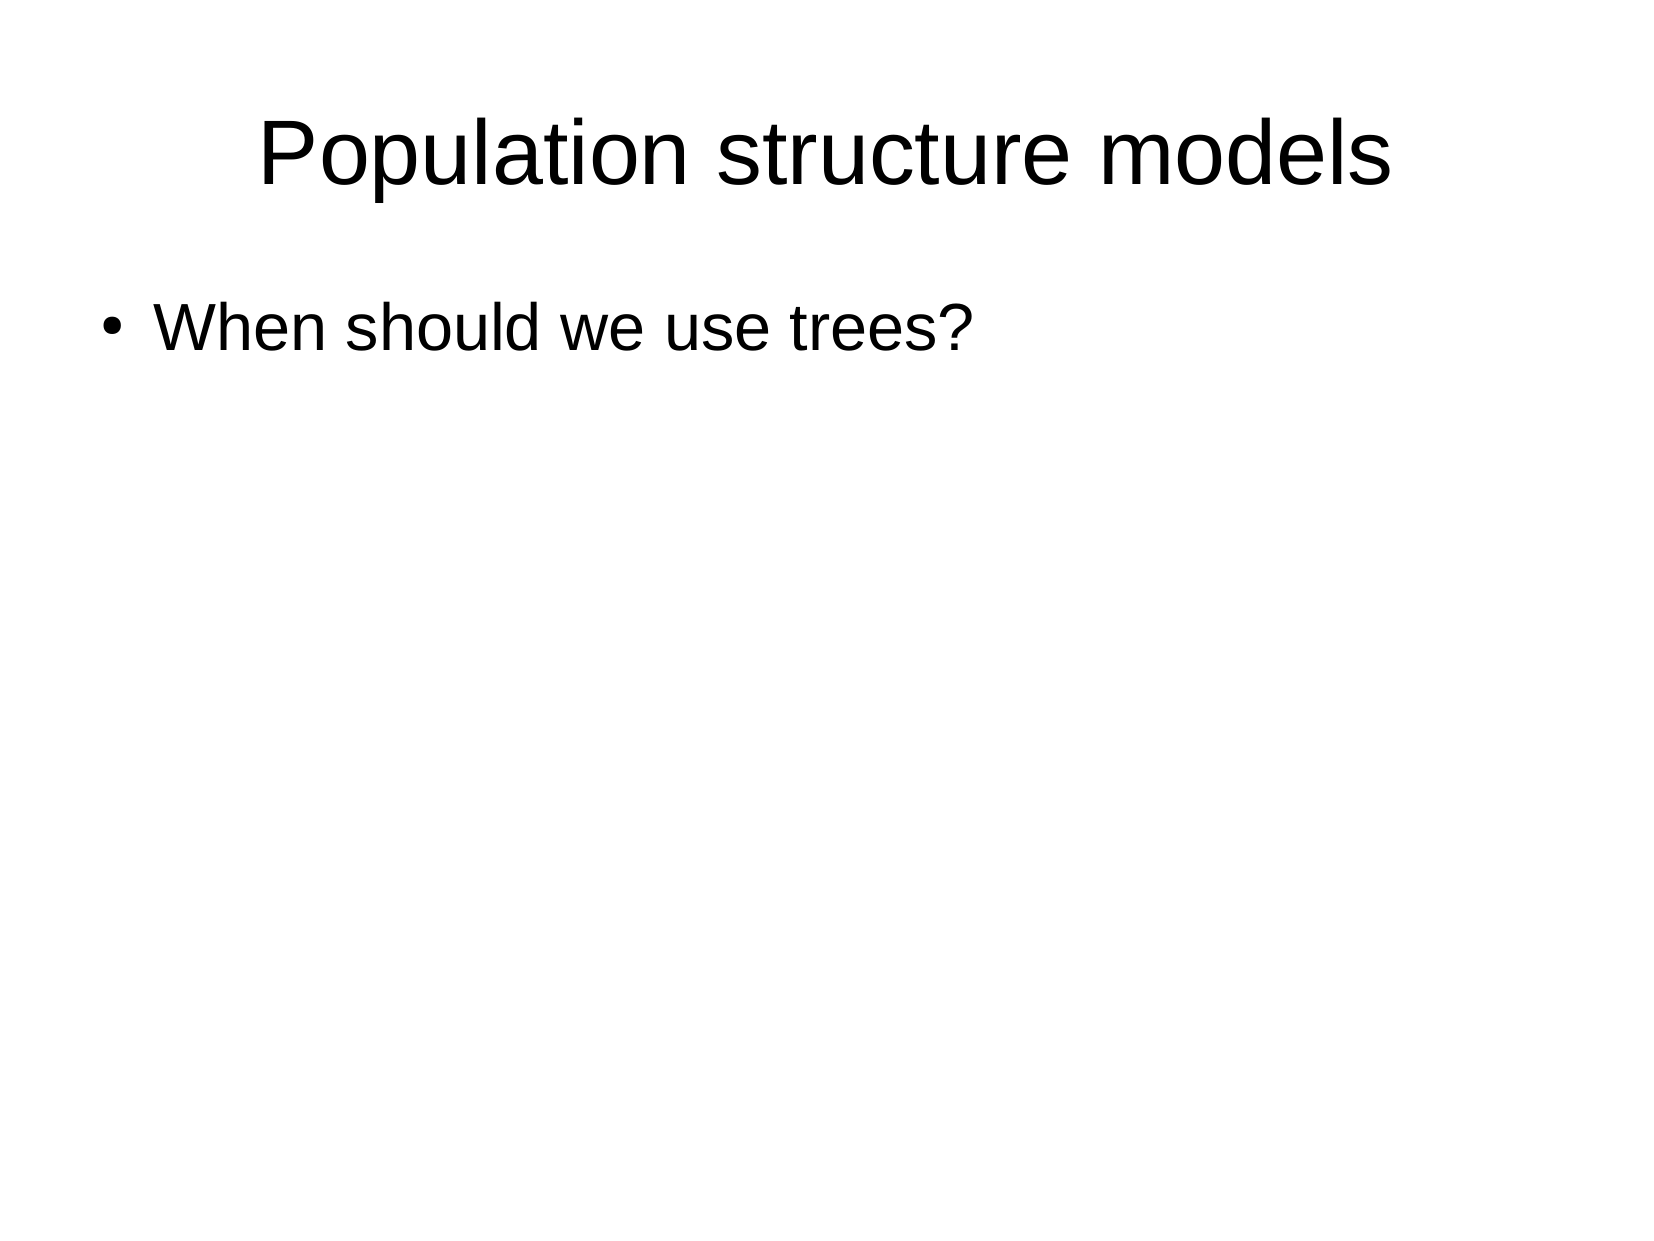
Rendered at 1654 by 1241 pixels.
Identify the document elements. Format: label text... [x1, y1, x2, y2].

title Population structure models [82, 49, 1571, 257]
list When should we use trees? [82, 290, 1571, 1010]
